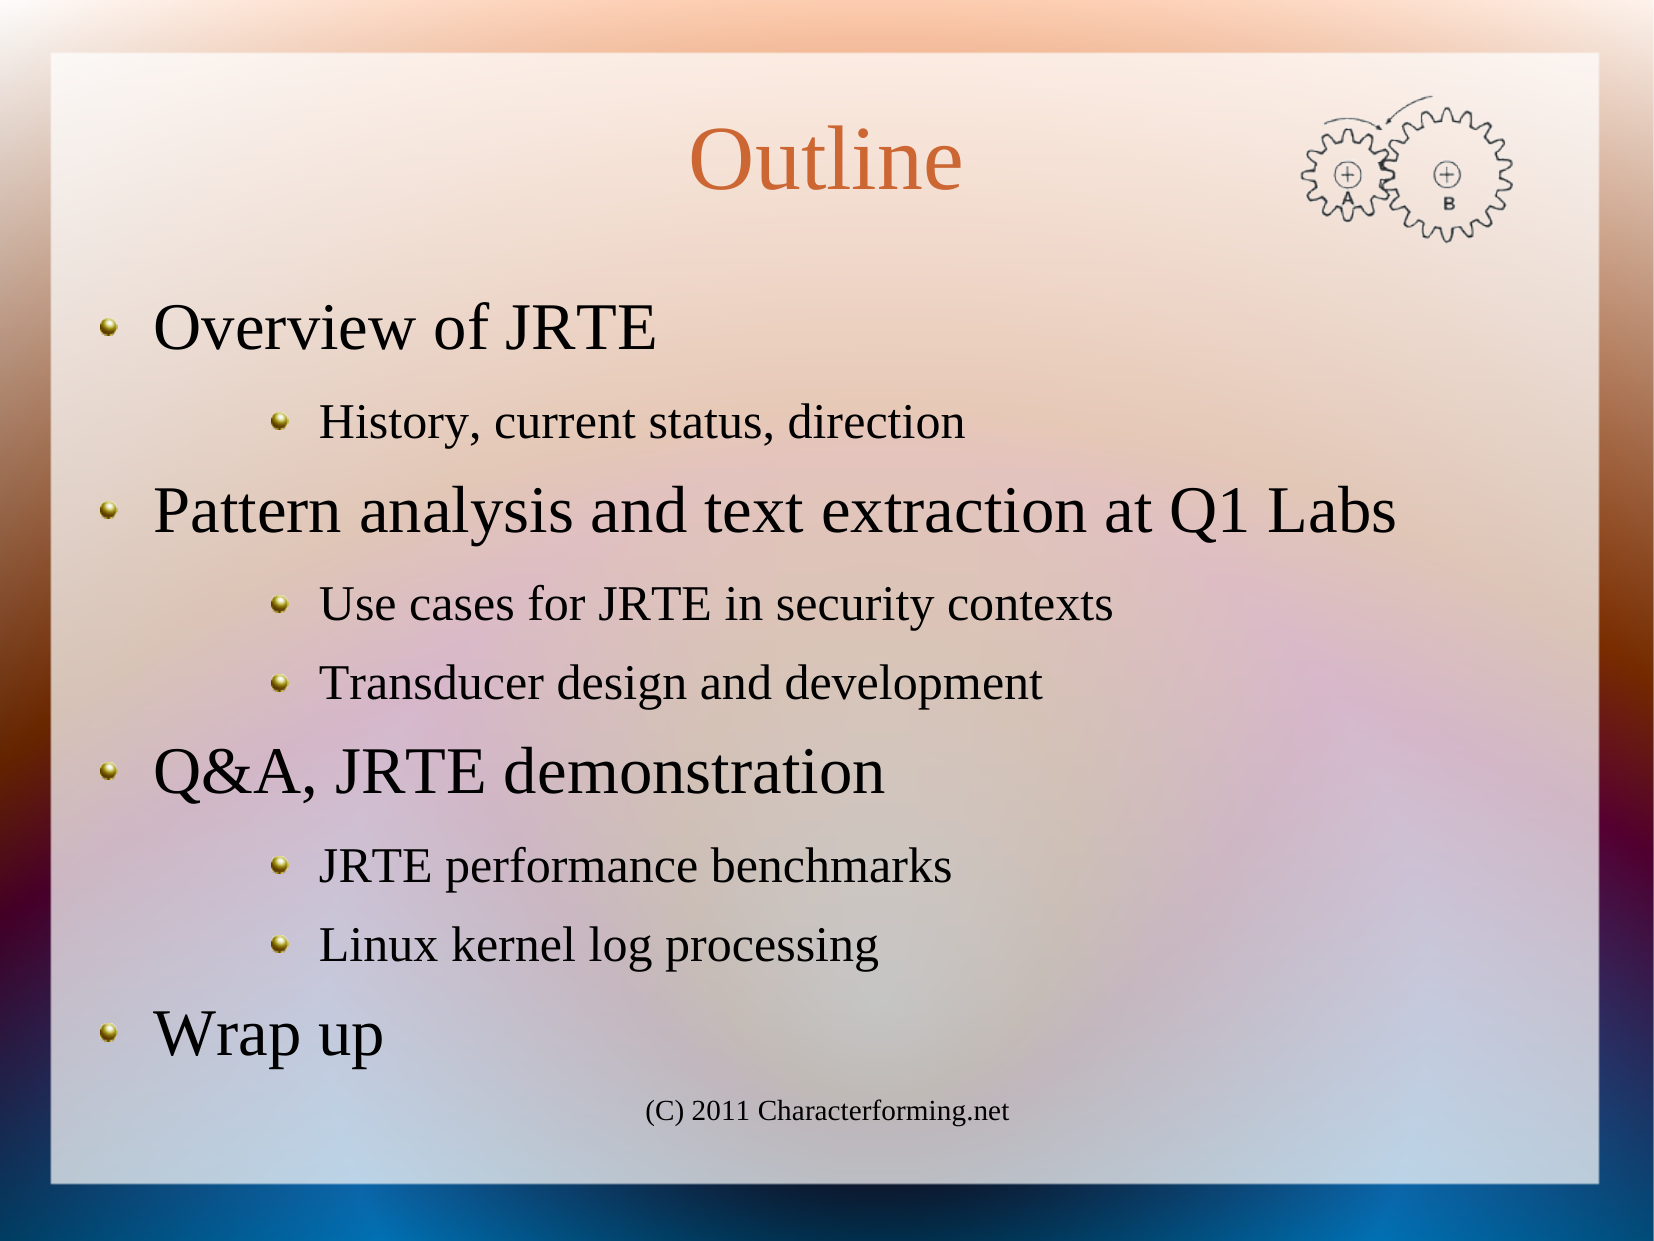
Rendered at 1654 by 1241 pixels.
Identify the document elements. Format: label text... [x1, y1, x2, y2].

title Outline [82, 55, 1571, 263]
picture [0, 0, 1654, 1241]
list Overview of JRTE History, current status, direction Pattern analysis and text extraction at Q1 Labs Use cases for JRTE in security contexts Transducer design and development Q&A, JRTE demonstration JRTE performance benchmarks Linux kernel log processing Wrap up [82, 290, 1571, 1094]
